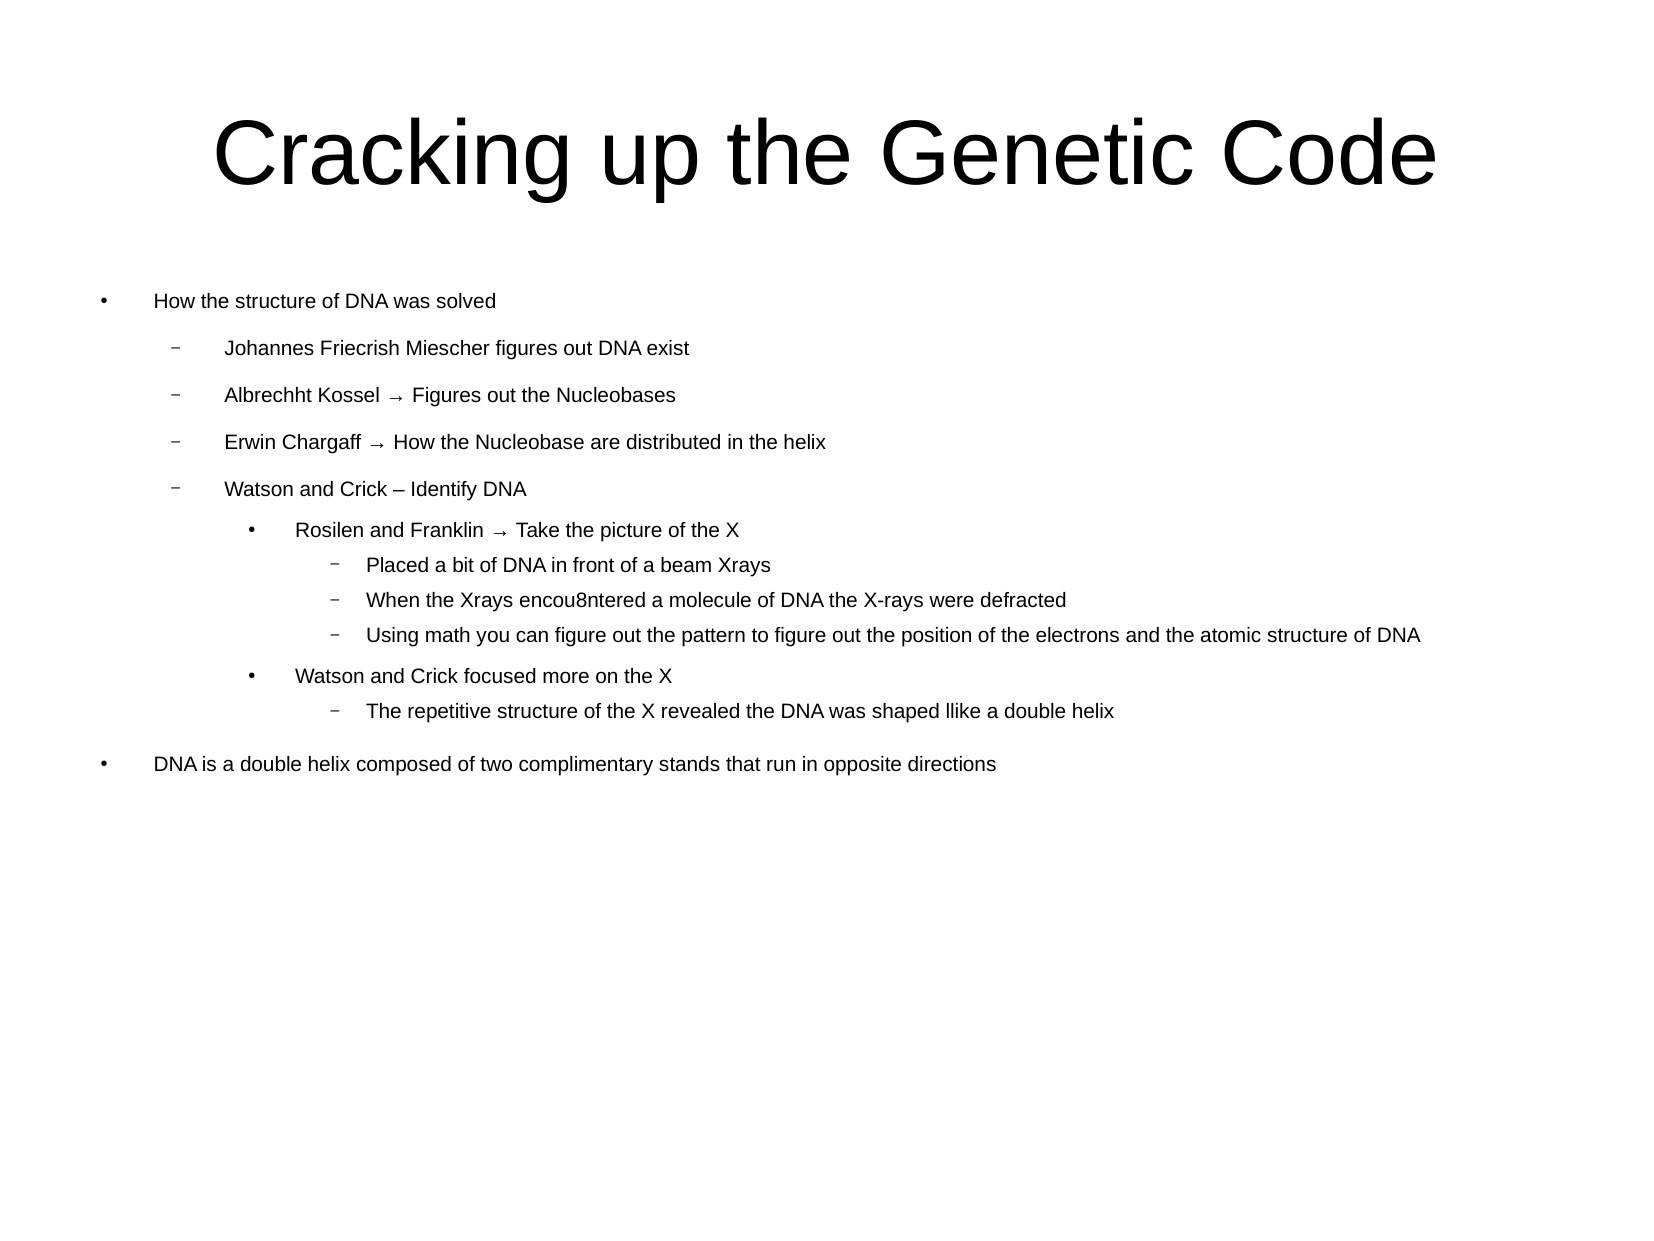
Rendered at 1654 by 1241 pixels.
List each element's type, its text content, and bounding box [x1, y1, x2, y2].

list How the structure of DNA was solved Johannes Friecrish Miescher figures out DNA exist Albrechht Kossel → Figures out the Nucleobases Erwin Chargaff → How the Nucleobase are distributed in the helix Watson and Crick – Identify DNA Rosilen and Franklin → Take the picture of the X Placed a bit of DNA in front of a beam Xrays When the Xrays encou8ntered a molecule of DNA the X-rays were defracted Using math you can figure out the pattern to figure out the position of the electrons and the atomic structure of DNA Watson and Crick focused more on the X The repetitive structure of the X revealed the DNA was shaped llike a double helix DNA is a double helix composed of two complimentary stands that run in opposite directions [82, 290, 1571, 1229]
title Cracking up the Genetic Code [82, 49, 1571, 257]
